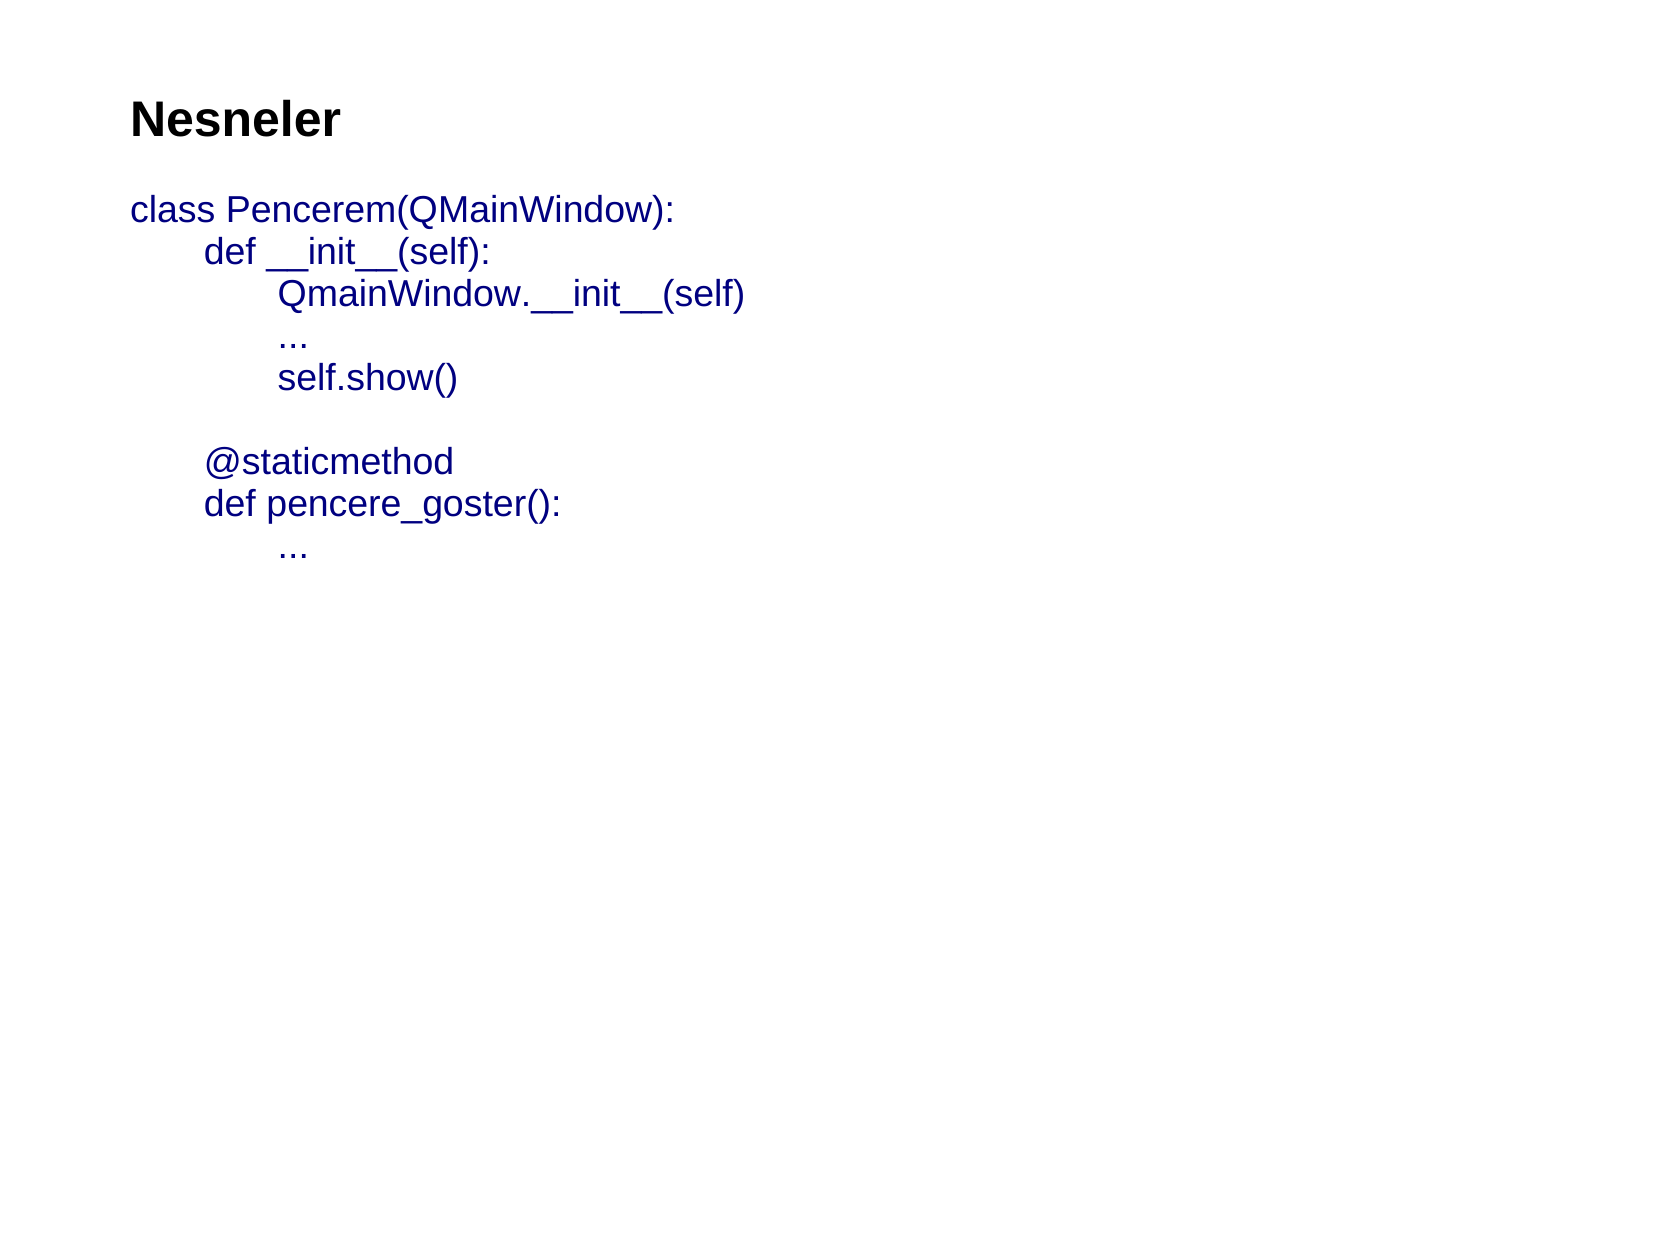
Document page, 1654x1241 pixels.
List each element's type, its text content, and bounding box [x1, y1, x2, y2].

text_box Nesneler class Pencerem(QMainWindow): def __init__(self): QmainWindow.__init__(self) ... self.show() @staticmethod def pencere_goster(): ... [115, 83, 1536, 767]
